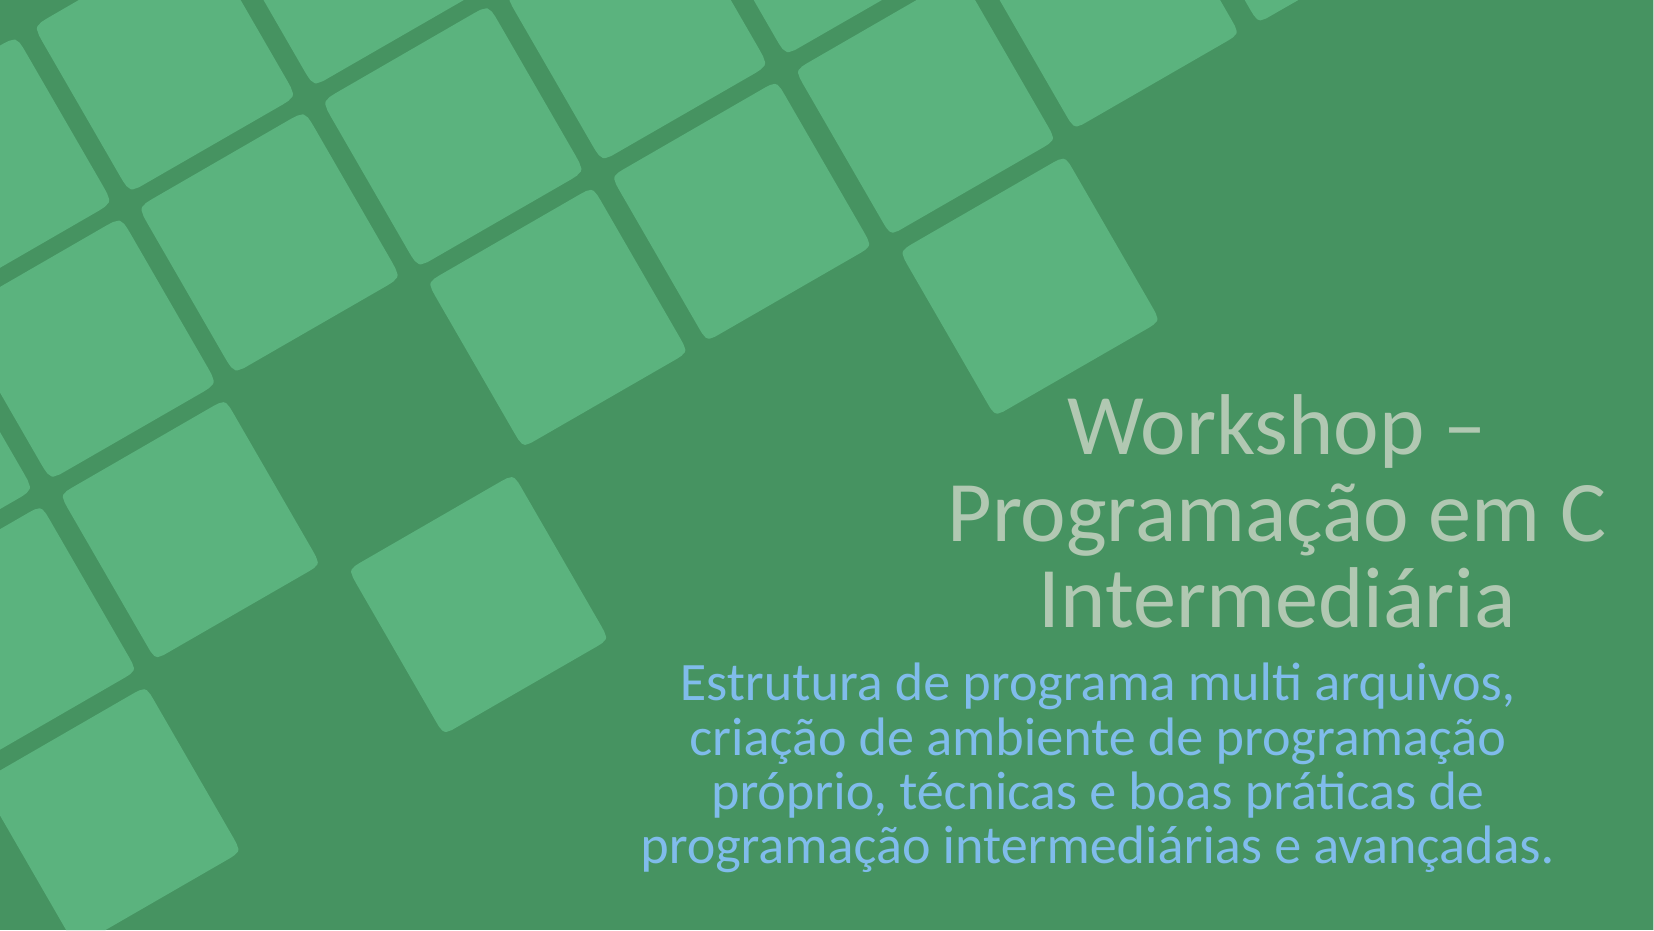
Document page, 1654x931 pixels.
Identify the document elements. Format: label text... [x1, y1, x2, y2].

list Estrutura de programa multi arquivos, criação de ambiente de programação próprio, técnicas e boas práticas de programação intermediárias e avançadas. [535, 660, 1591, 931]
title Workshop – Programação em C Intermediária [900, 390, 1654, 649]
